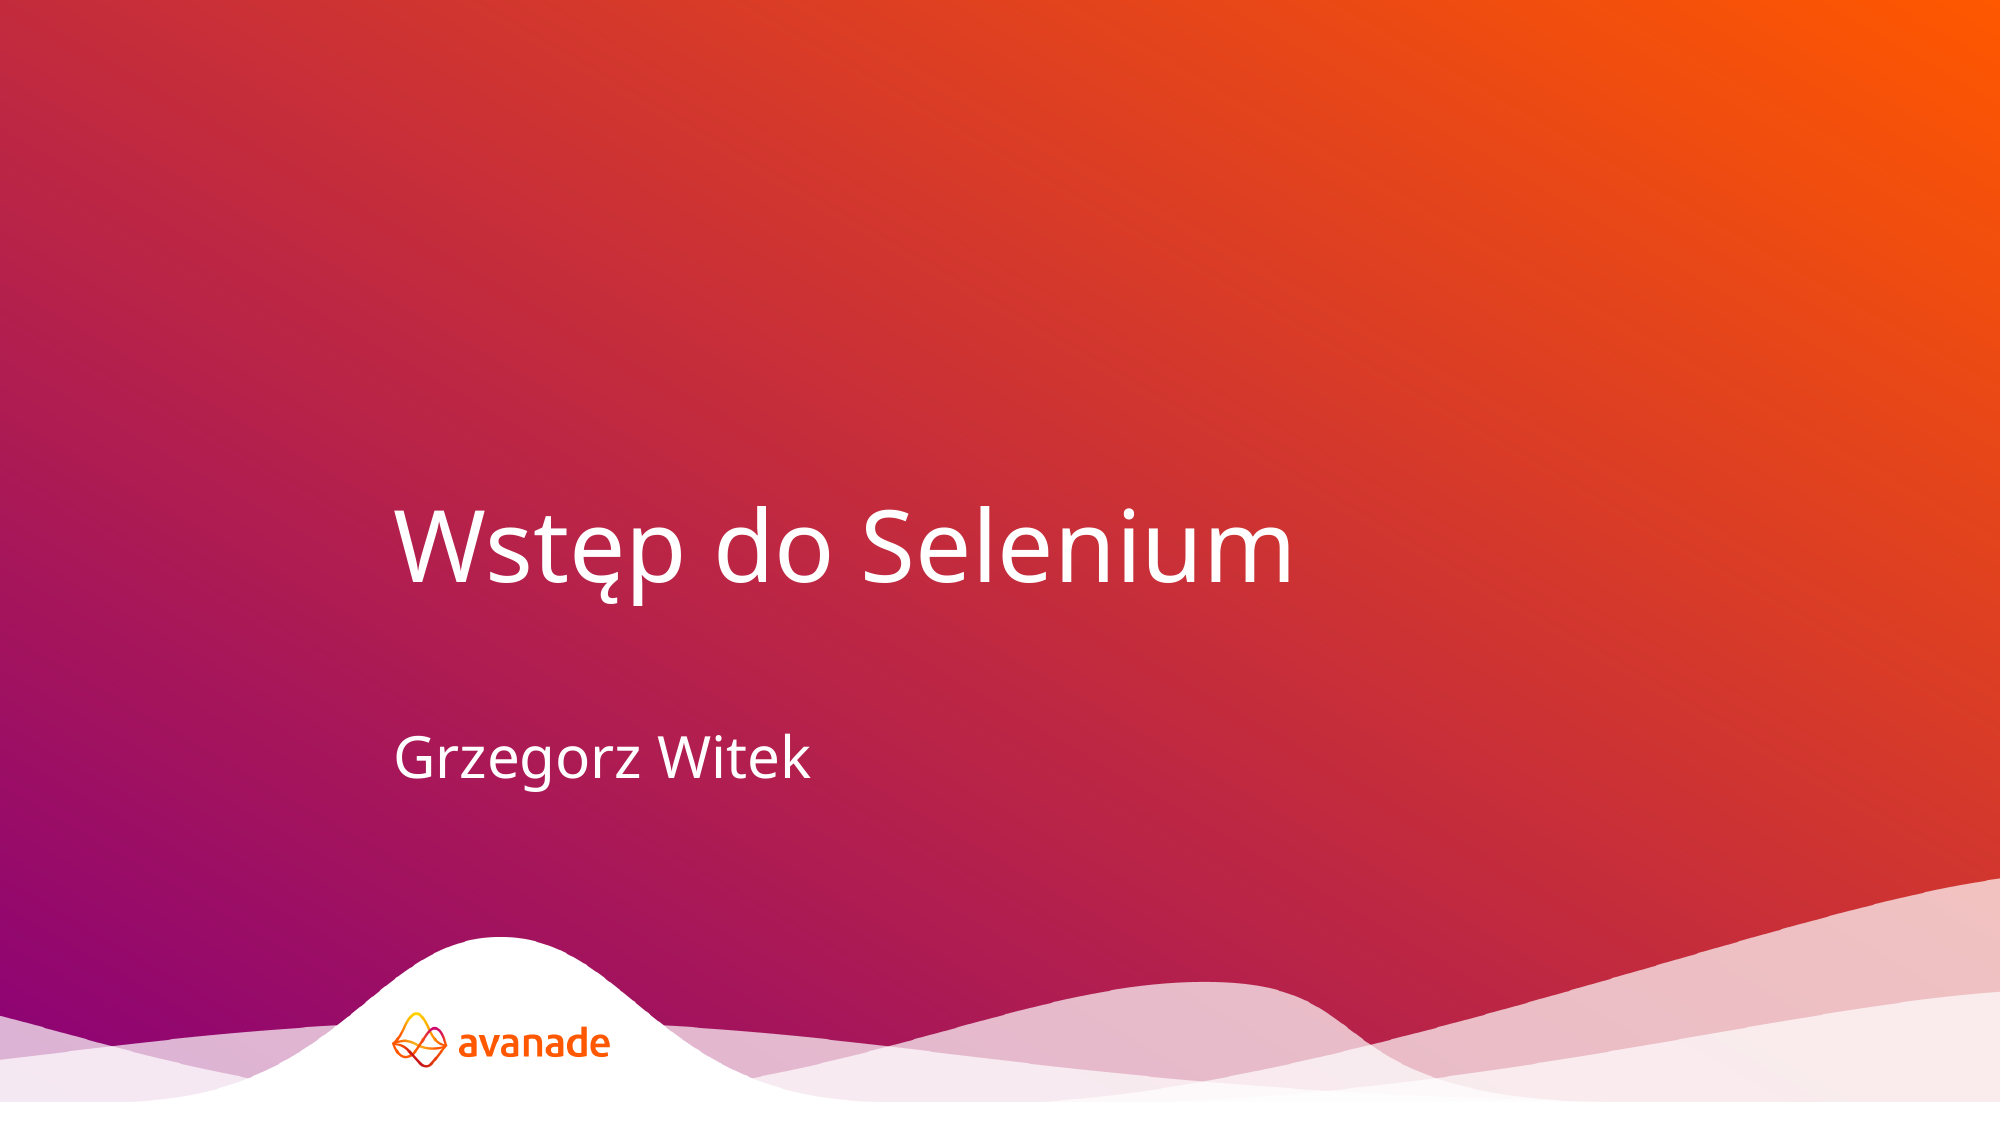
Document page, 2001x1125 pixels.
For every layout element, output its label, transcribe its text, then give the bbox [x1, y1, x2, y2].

title Wstęp do Selenium [378, 489, 1905, 708]
subtitle Grzegorz Witek [378, 720, 1903, 862]
